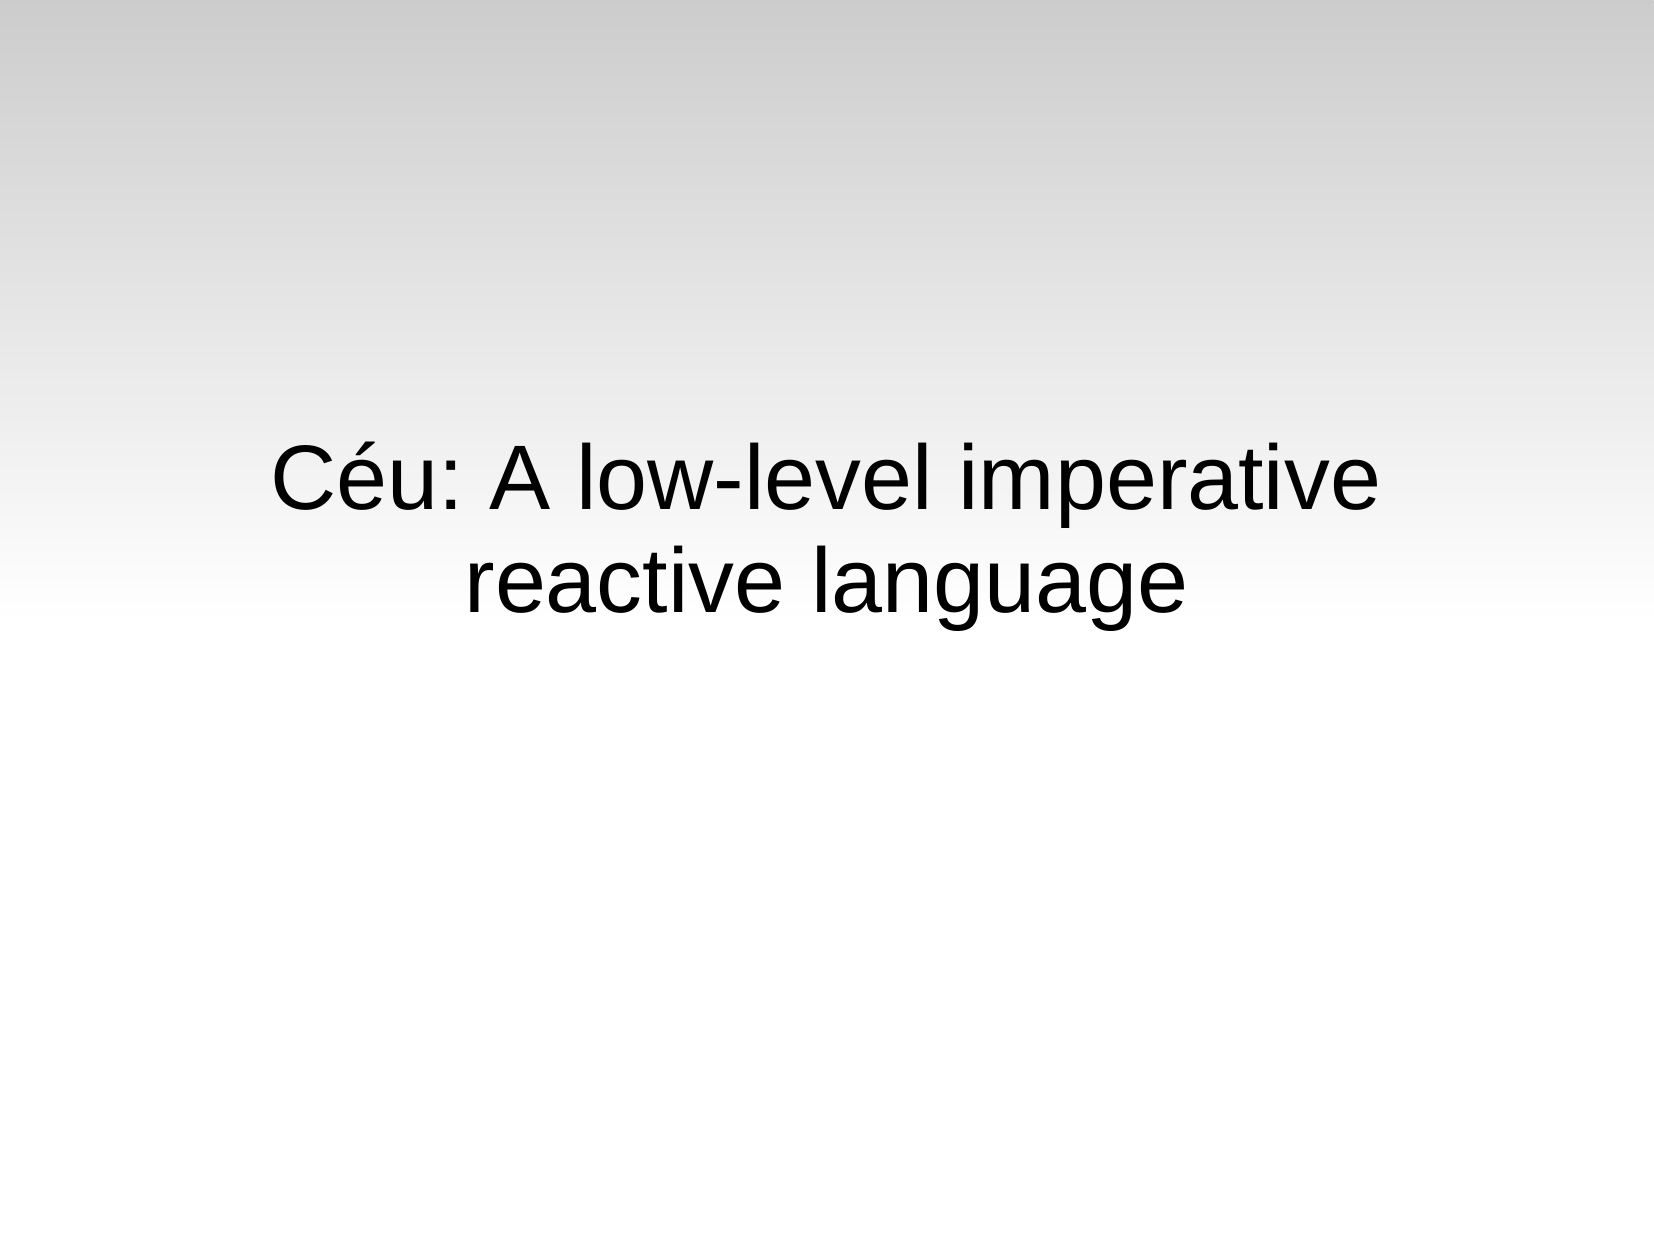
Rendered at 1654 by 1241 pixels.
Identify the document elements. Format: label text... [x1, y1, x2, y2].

subtitle Céu: A low-level imperative reactive language [82, 56, 1571, 1102]
